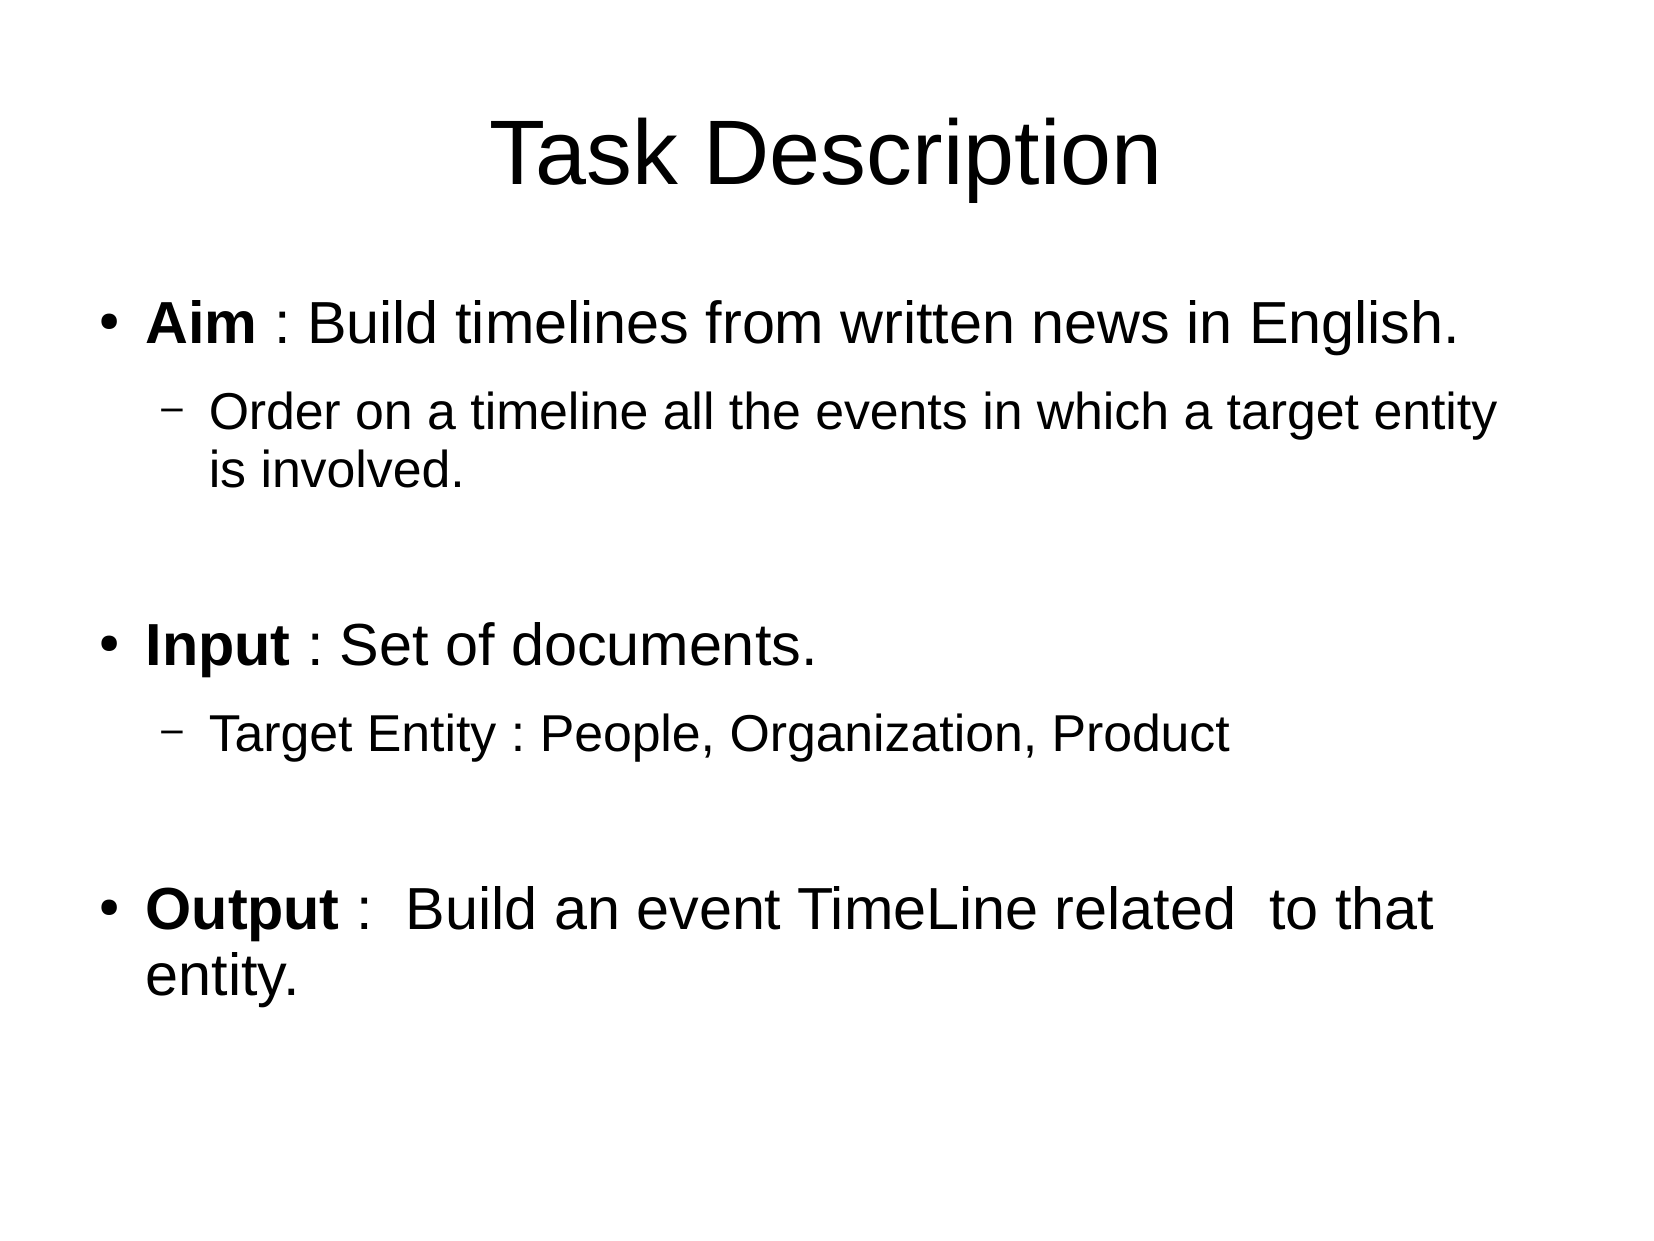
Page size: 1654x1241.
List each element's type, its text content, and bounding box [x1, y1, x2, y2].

list Aim : Build timelines from written news in English. Order on a timeline all the events in which a target entity is involved. Input : Set of documents. Target Entity : People, Organization, Product Output : Build an event TimeLine related to that entity. [82, 290, 1538, 1010]
title Task Description [82, 49, 1571, 257]
